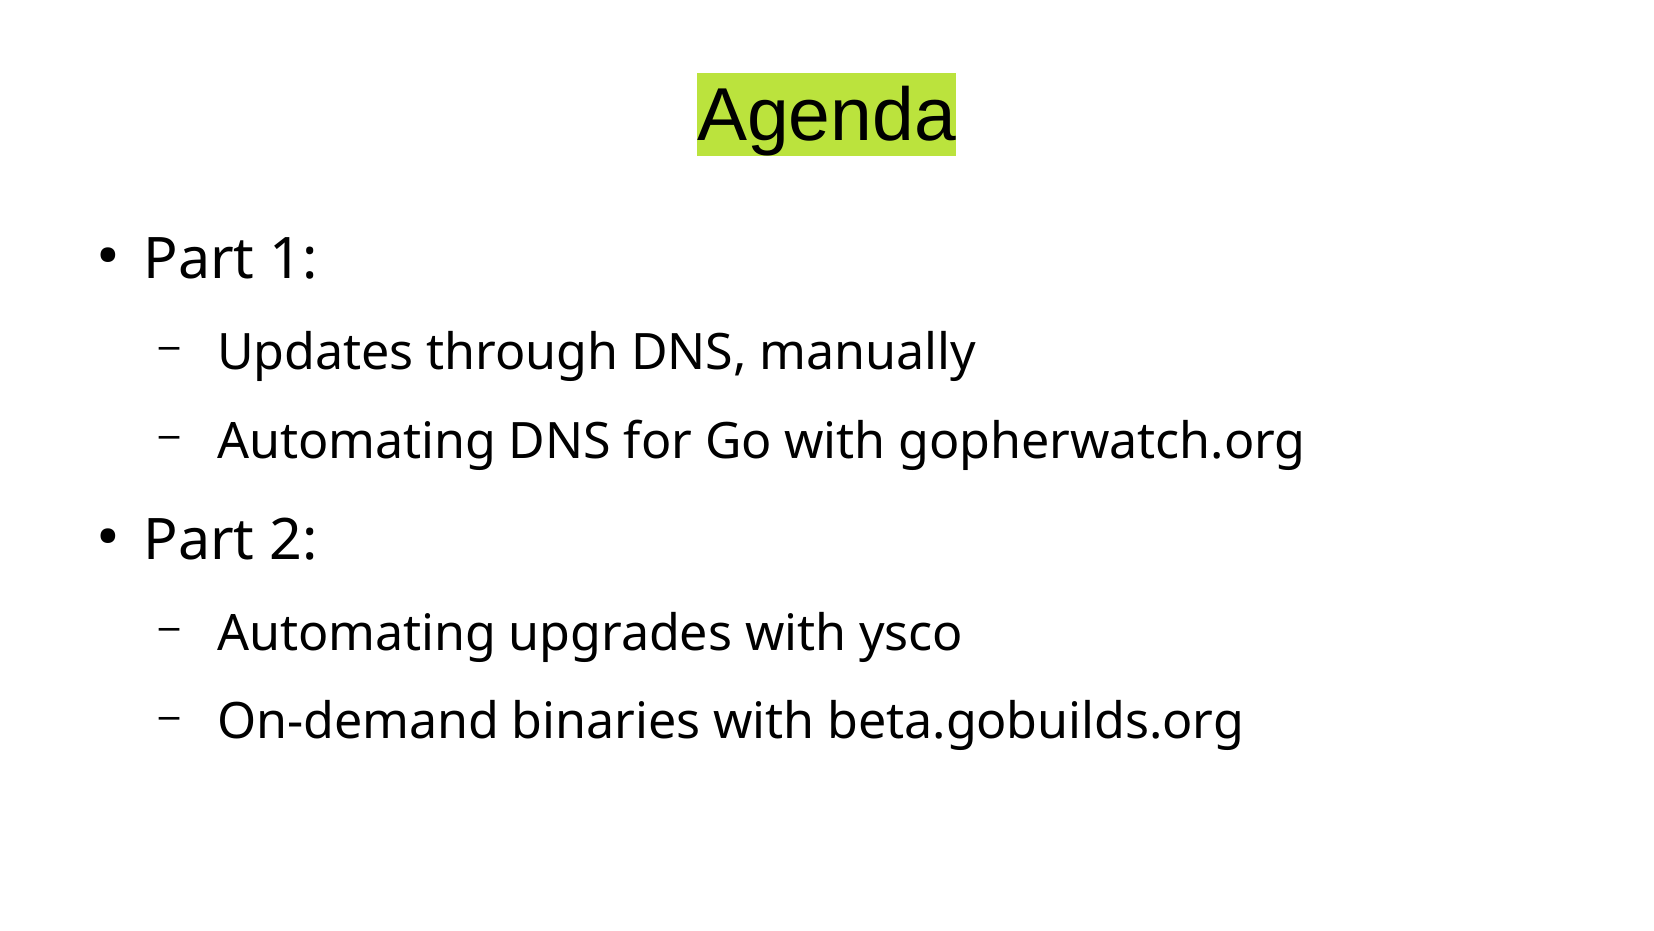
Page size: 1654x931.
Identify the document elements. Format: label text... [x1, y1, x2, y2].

list Part 1: Updates through DNS, manually Automating DNS for Go with gopherwatch.org Part 2: Automating upgrades with ysco On-demand binaries with beta.gobuilds.org [82, 217, 1571, 758]
title Agenda [82, 37, 1571, 193]
